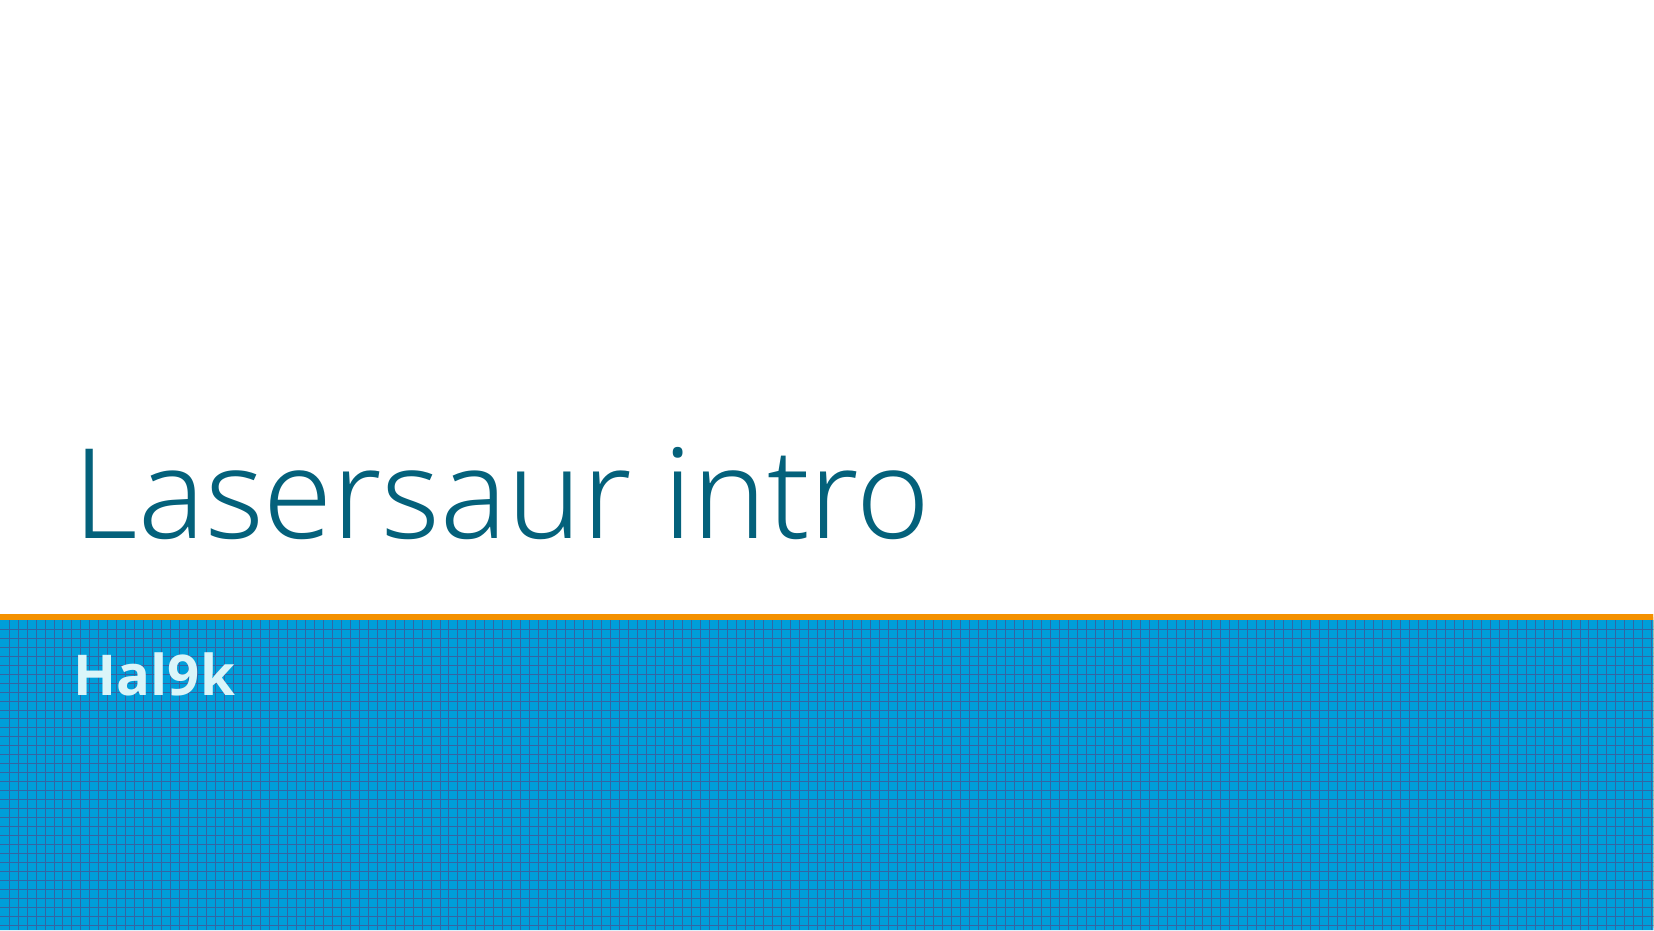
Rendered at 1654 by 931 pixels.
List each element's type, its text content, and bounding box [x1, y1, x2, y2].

title Lasersaur intro [73, 44, 1551, 576]
subtitle Hal9k [73, 634, 1551, 827]
